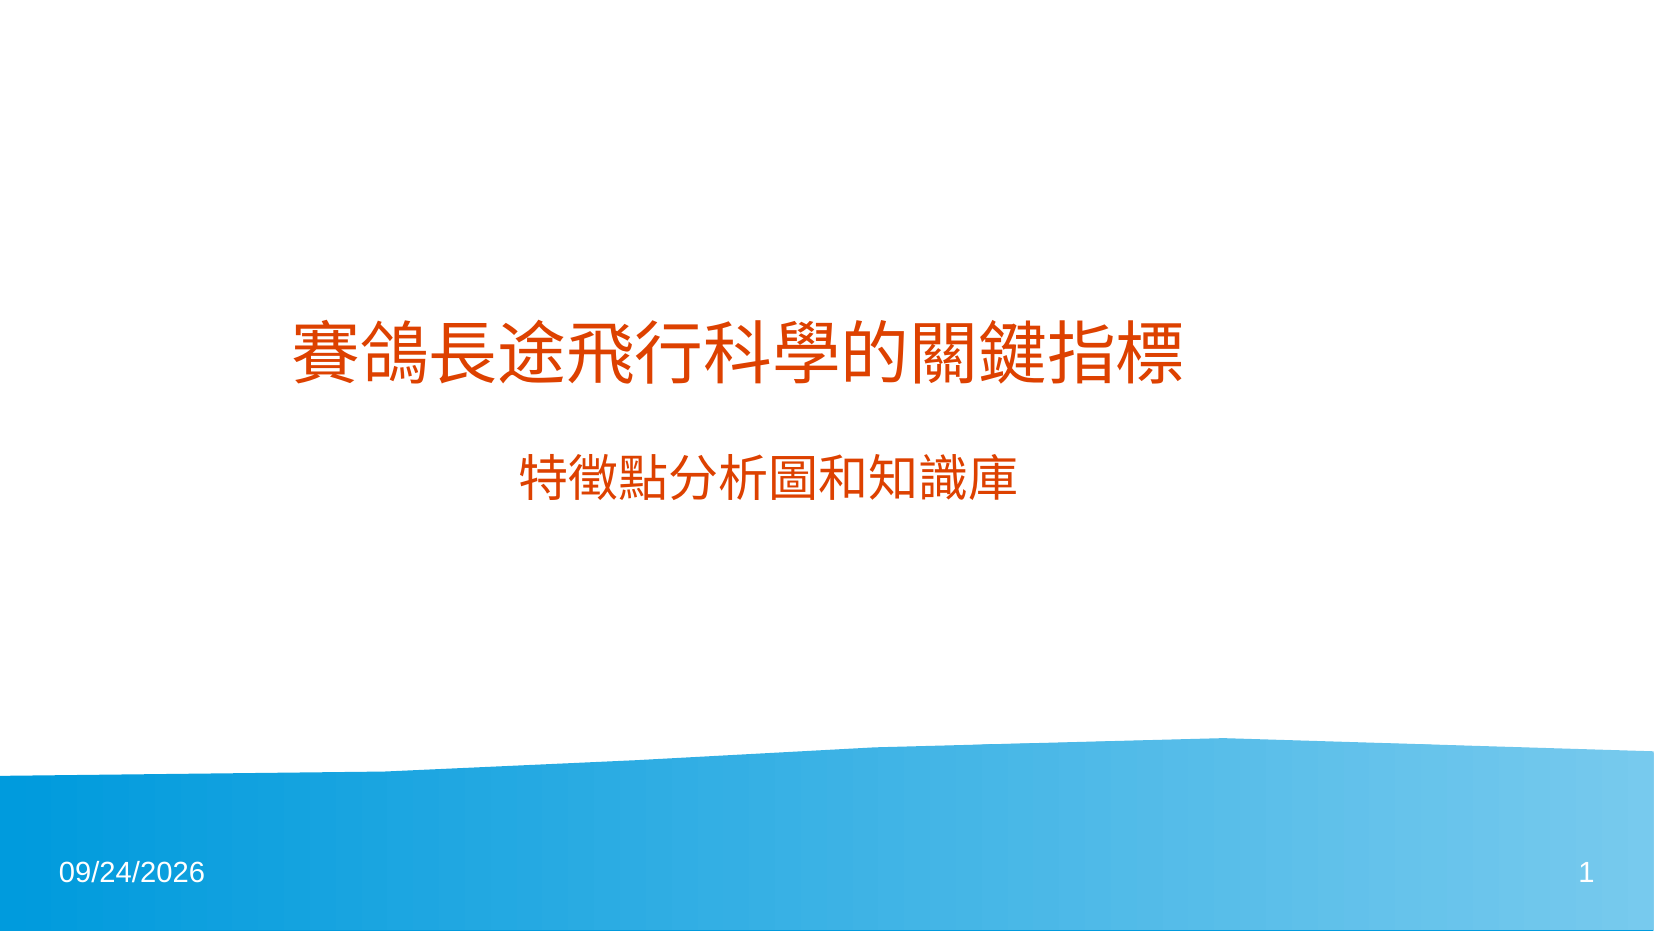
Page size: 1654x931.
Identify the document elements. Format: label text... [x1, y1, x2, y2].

title 賽鴿長途飛行科學的關鍵指標 [0, 265, 1477, 443]
text_box 特徵點分析圖和知識庫 [262, 442, 1276, 516]
